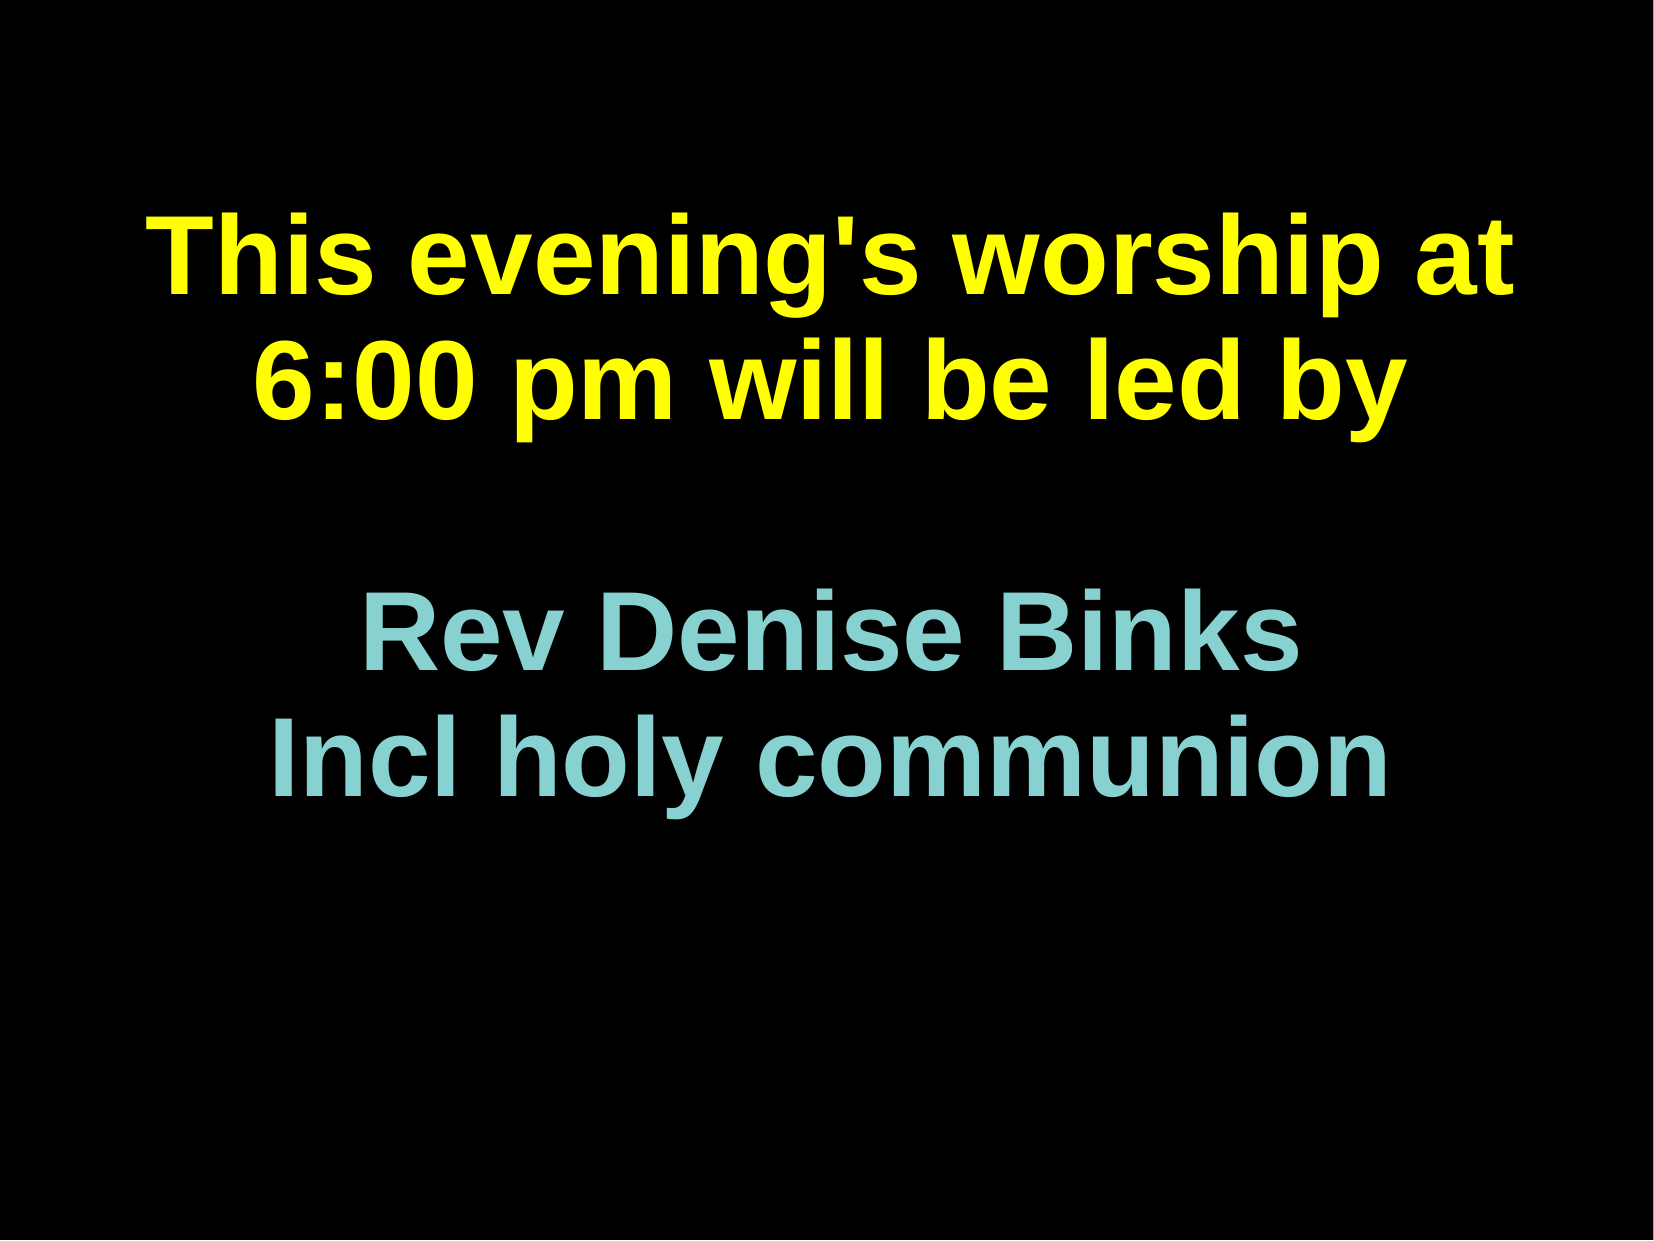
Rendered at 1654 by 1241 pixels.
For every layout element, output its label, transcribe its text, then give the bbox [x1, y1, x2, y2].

text_box This evening's worship at 6:00 pm will be led by Rev Denise Binks Incl holy communion [59, 59, 1603, 1179]
